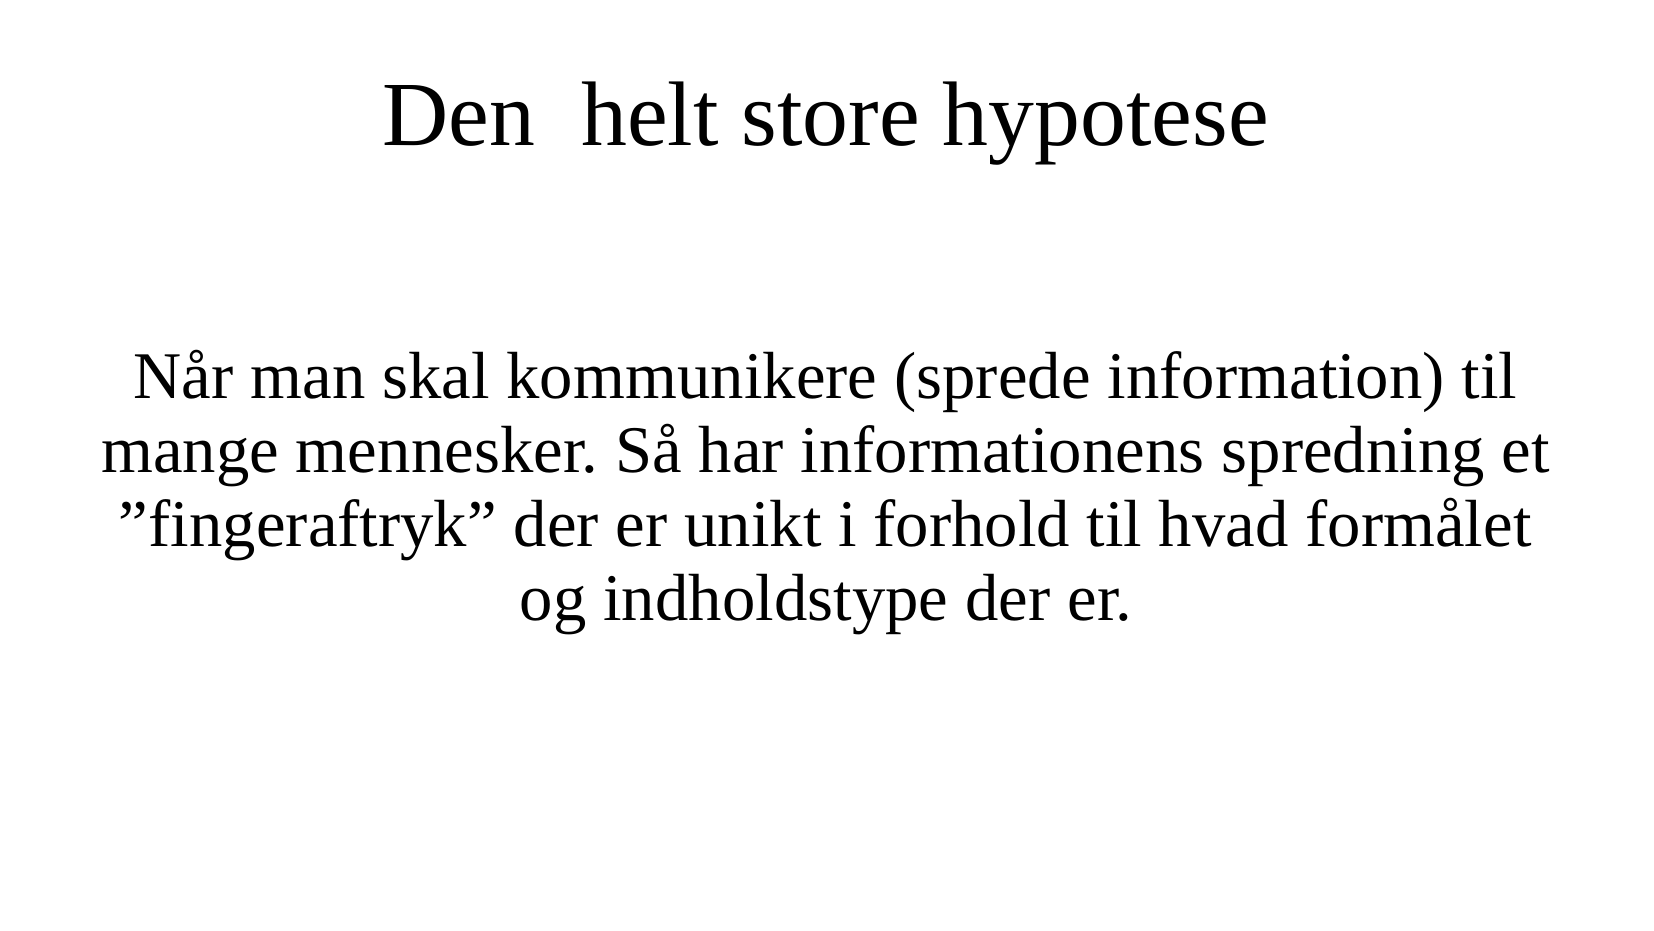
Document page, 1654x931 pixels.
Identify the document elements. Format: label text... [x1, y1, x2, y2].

subtitle Når man skal kommunikere (sprede information) til mange mennesker. Så har informationens spredning et ”fingeraftryk” der er unikt i forhold til hvad formålet og indholdstype der er. [82, 217, 1571, 758]
title Den helt store hypotese [82, 37, 1571, 193]
